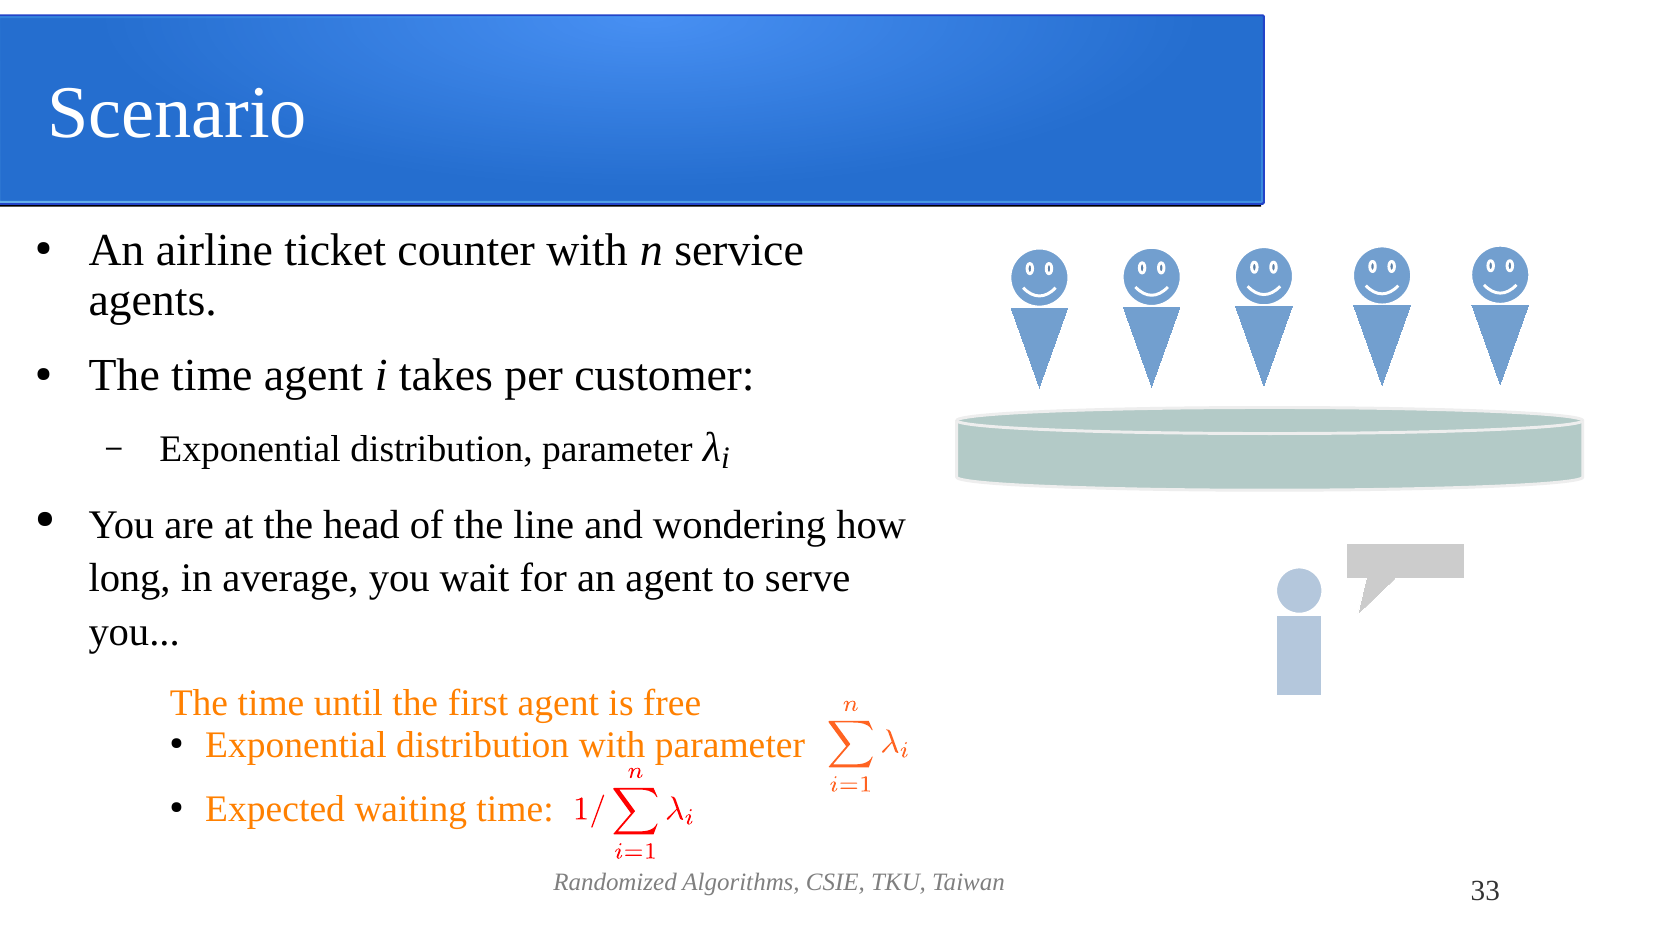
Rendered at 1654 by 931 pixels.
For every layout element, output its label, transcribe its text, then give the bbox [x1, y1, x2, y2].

text_box [1470, 245, 1530, 387]
text_box The time until the first agent is free Exponential distribution with parameter Expected waiting time: [153, 673, 1004, 839]
text_box [1346, 543, 1465, 616]
title Scenario [47, 35, 1199, 189]
text_box [1234, 246, 1294, 389]
text_box [956, 407, 1583, 491]
text_box [1352, 245, 1412, 388]
picture [572, 767, 693, 859]
text_box [1275, 566, 1323, 697]
picture [826, 700, 908, 792]
text_box [1009, 248, 1069, 390]
list An airline ticket counter with n service agents. The time agent i takes per customer: Exponential distribution, parameter λi You are at the head of the line and wondering how long, in average, you wait for an agent to serve you... [17, 224, 922, 764]
text_box [1122, 247, 1182, 390]
